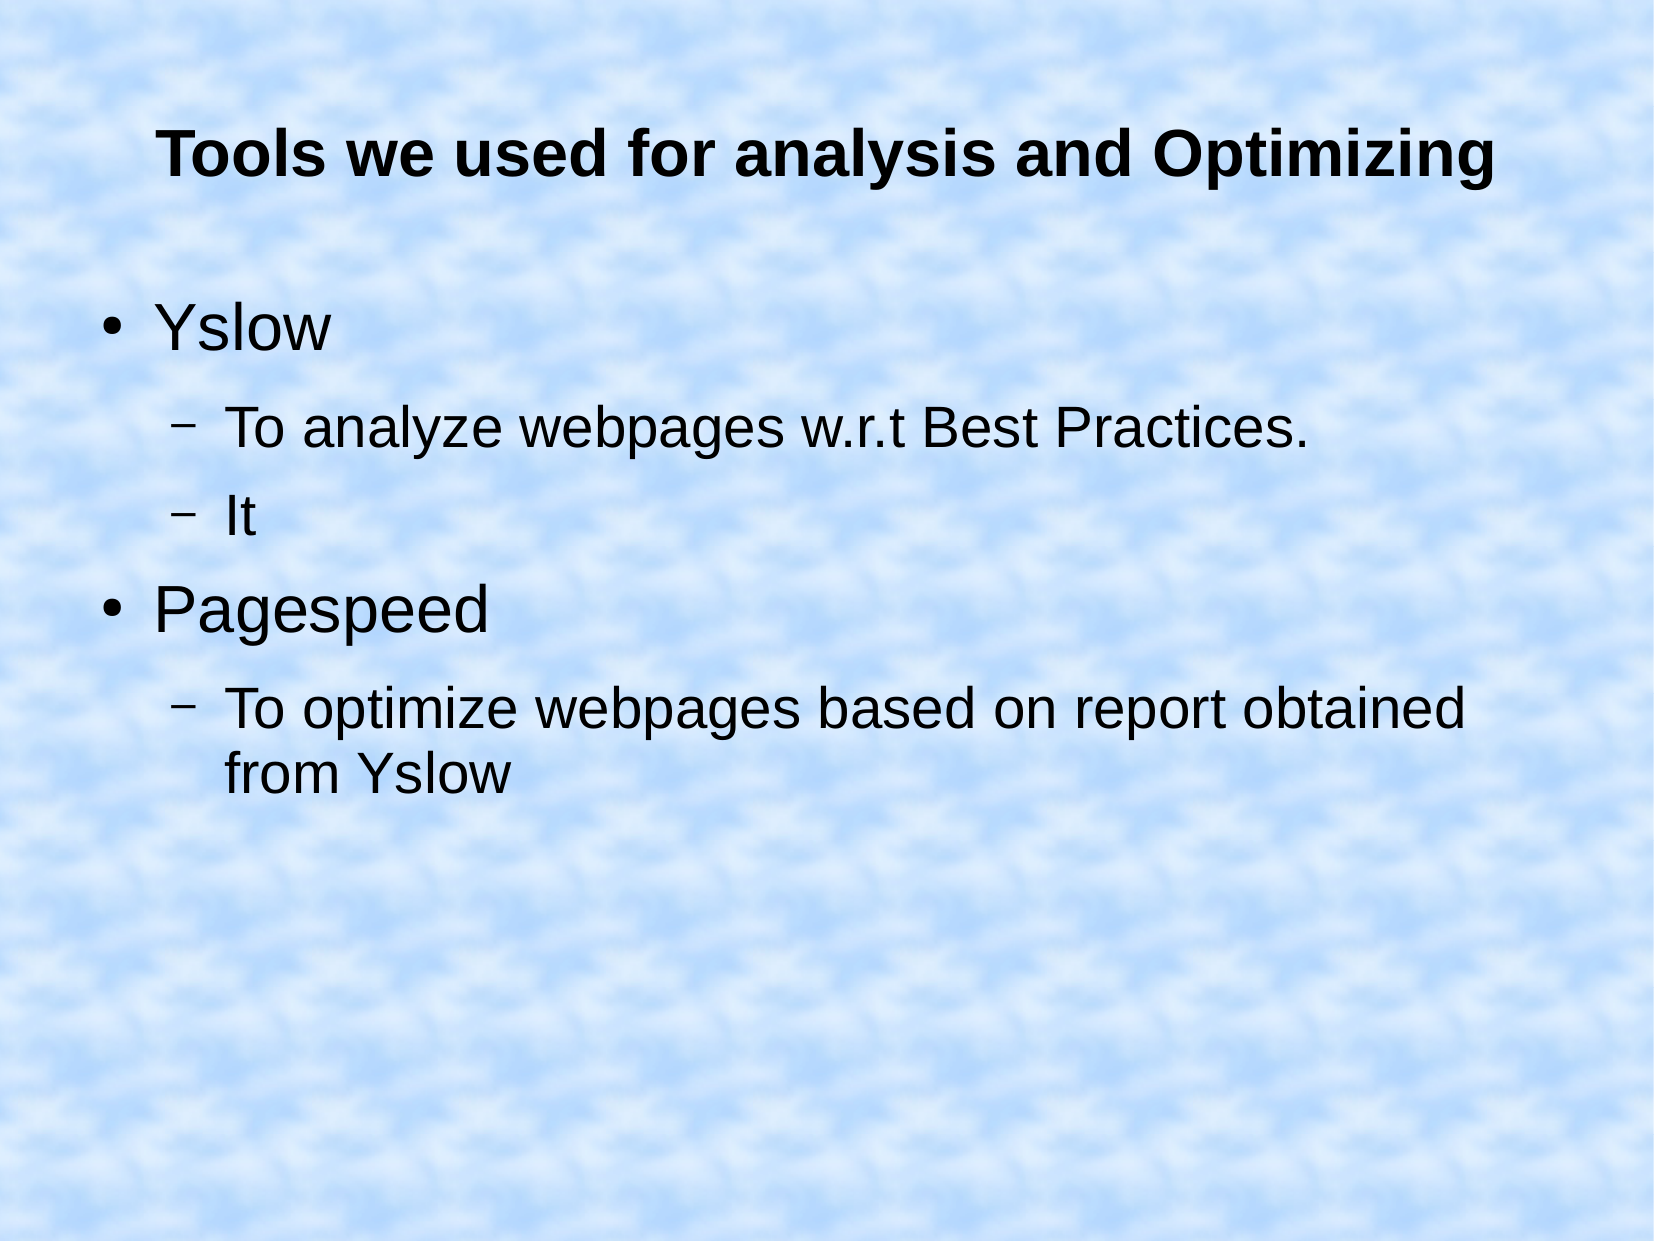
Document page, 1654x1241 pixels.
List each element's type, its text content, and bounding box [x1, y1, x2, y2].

picture [0, 0, 1654, 1241]
list Yslow To analyze webpages w.r.t Best Practices. It Pagespeed To optimize webpages based on report obtained from Yslow [82, 290, 1571, 1010]
title Tools we used for analysis and Optimizing [82, 49, 1571, 257]
